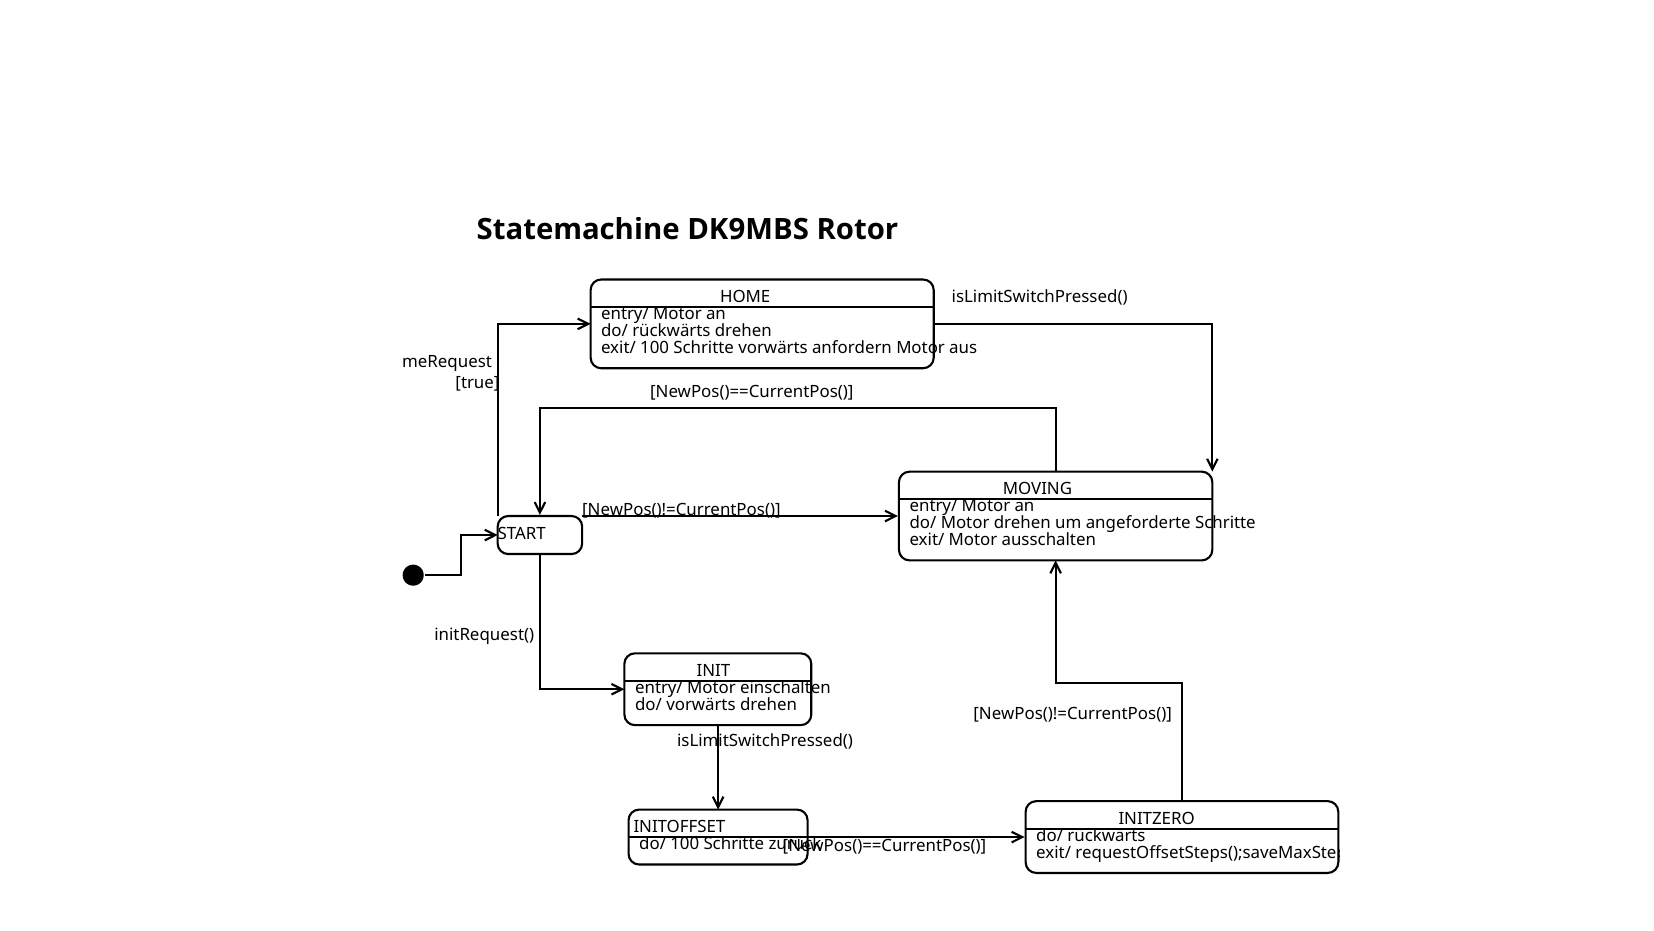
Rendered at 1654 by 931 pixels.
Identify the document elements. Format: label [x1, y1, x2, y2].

picture [401, 217, 1340, 875]
